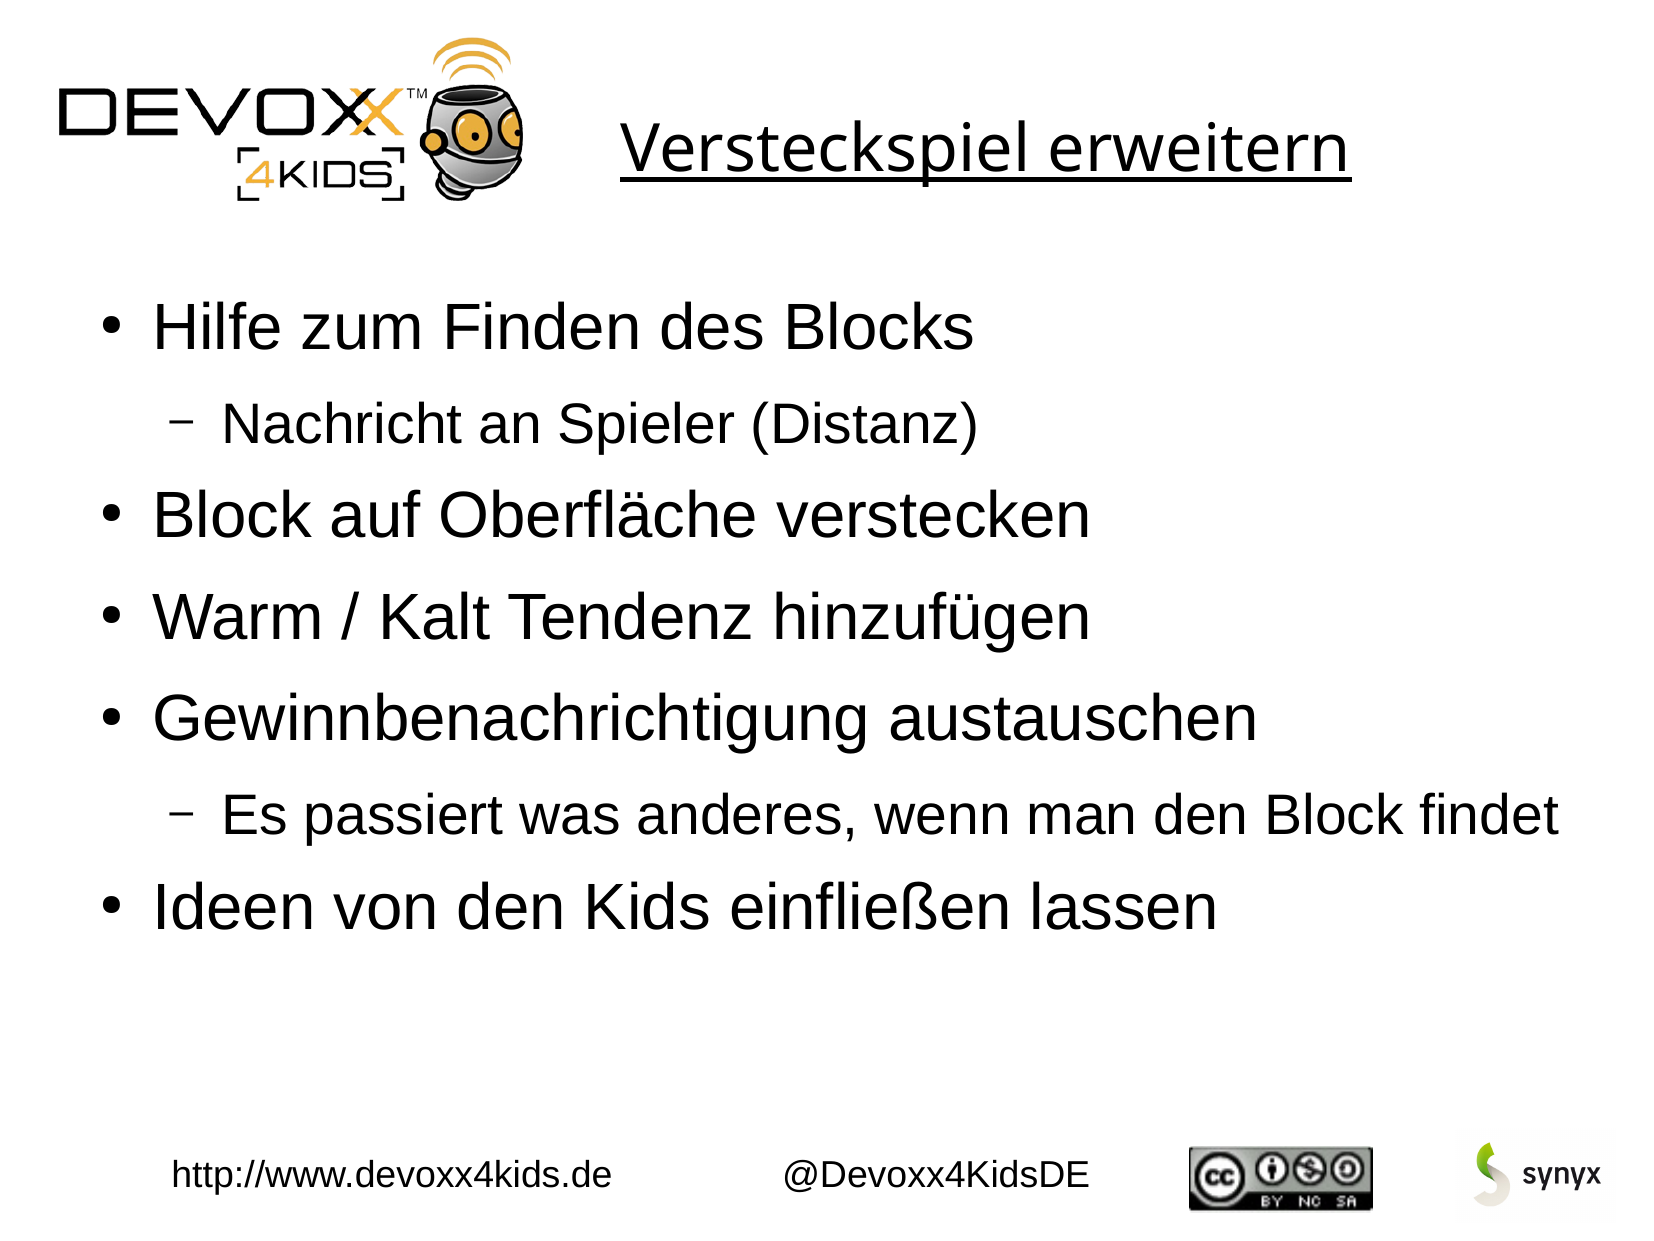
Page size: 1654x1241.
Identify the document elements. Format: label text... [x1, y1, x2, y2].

picture [1189, 1146, 1373, 1213]
list Hilfe zum Finden des Blocks Nachricht an Spieler (Distanz) Block auf Oberfläche verstecken Warm / Kalt Tendenz hinzufügen Gewinnbenachrichtigung austauschen Es passiert was anderes, wenn man den Block findet Ideen von den Kids einfließen lassen [82, 290, 1571, 1010]
text_box Versteckspiel erweitern [605, 93, 1545, 201]
picture [59, 37, 523, 201]
picture [1455, 1128, 1616, 1223]
